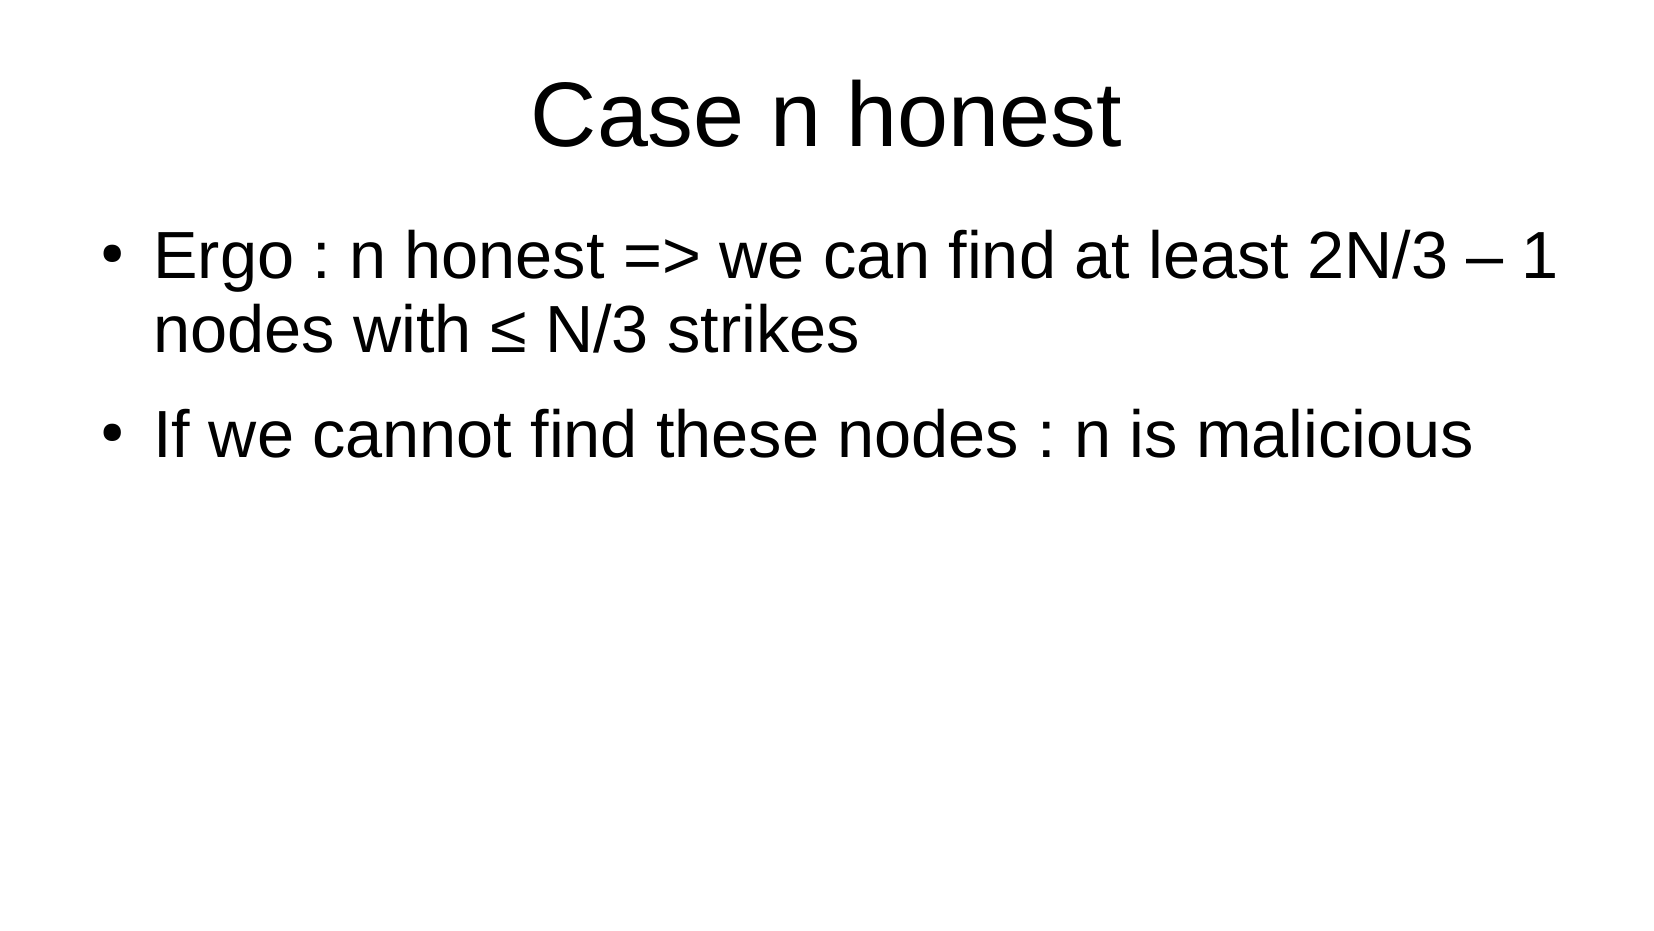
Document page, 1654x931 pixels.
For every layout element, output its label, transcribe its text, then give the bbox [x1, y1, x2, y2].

list Ergo : n honest => we can find at least 2N/3 – 1 nodes with ≤ N/3 strikes If we cannot find these nodes : n is malicious [82, 217, 1571, 758]
title Case n honest [82, 37, 1571, 193]
